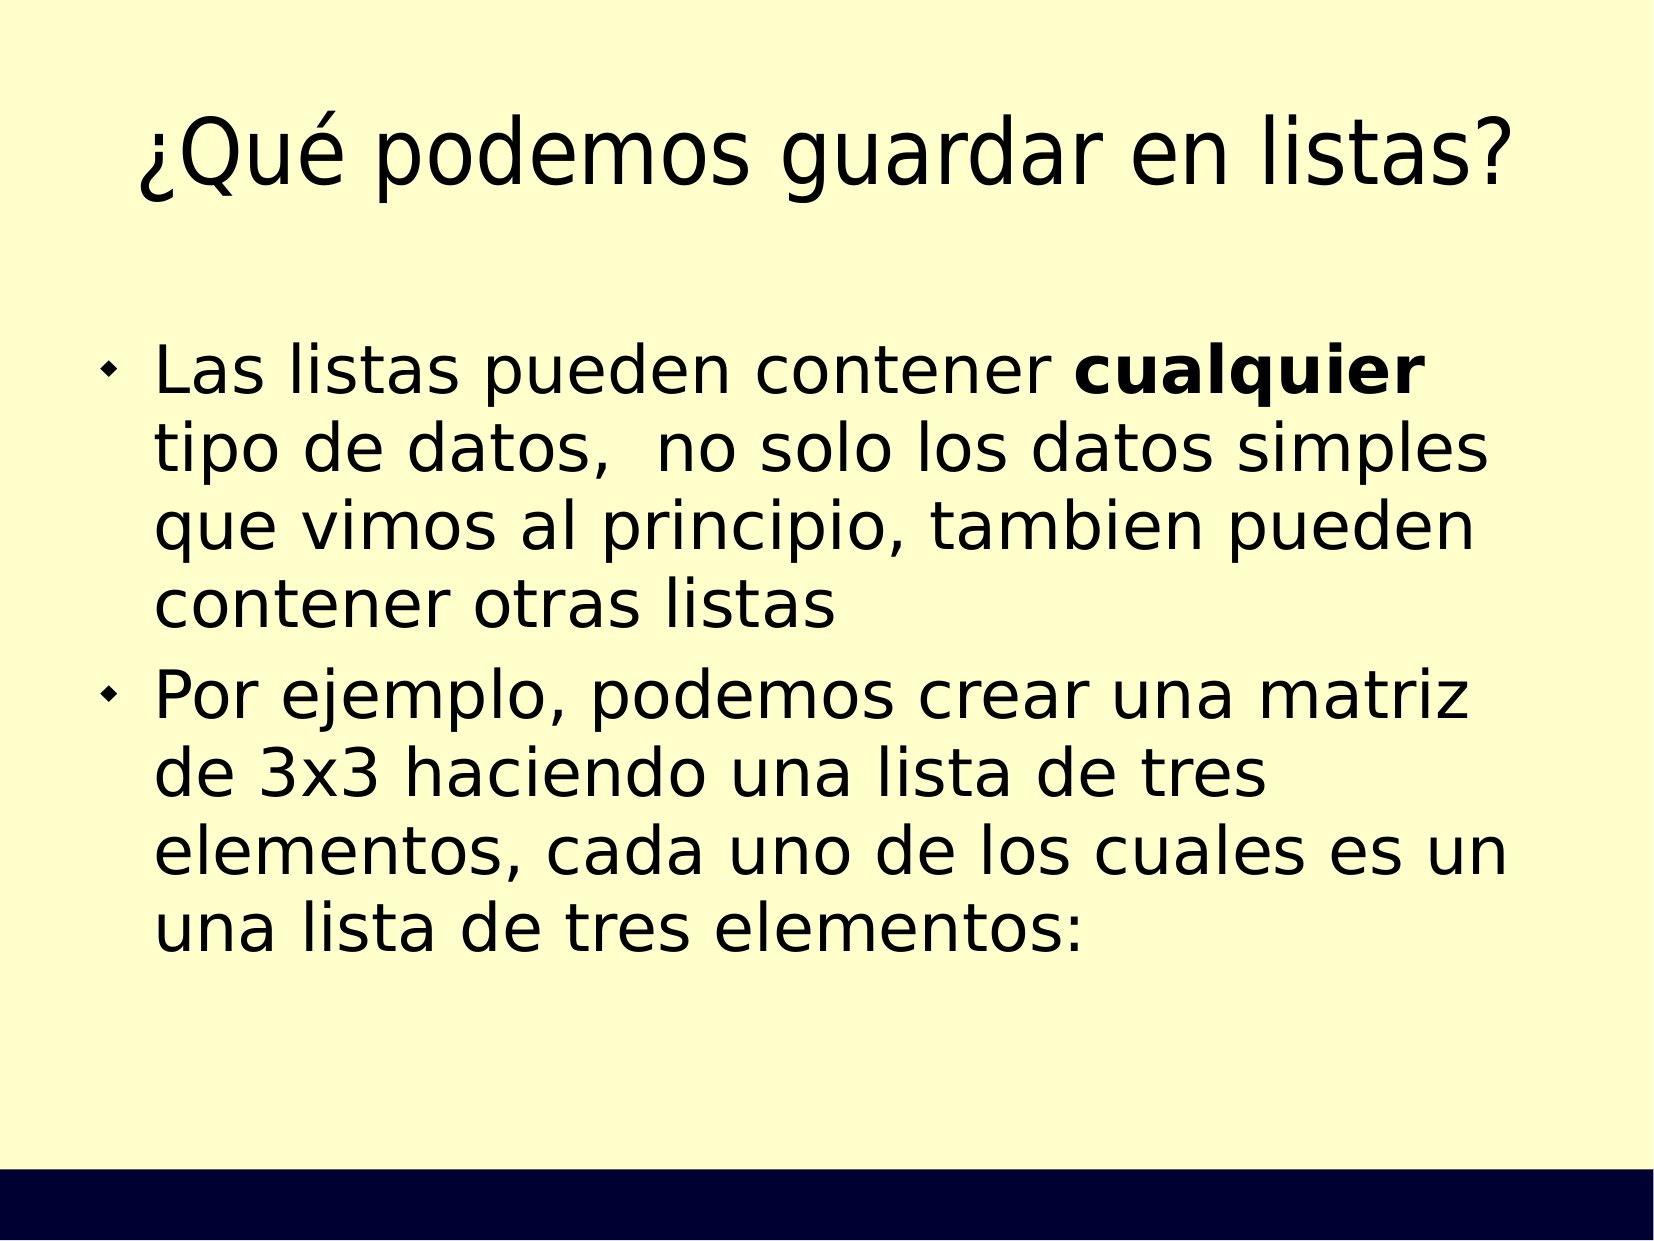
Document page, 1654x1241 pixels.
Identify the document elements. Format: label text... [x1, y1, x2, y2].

list Las listas pueden contener cualquier tipo de datos, no solo los datos simples que vimos al principio, tambien pueden contener otras listas Por ejemplo, podemos crear una matriz de 3x3 haciendo una lista de tres elementos, cada uno de los cuales es un una lista de tres elementos: [82, 290, 1538, 1010]
title ¿Qué podemos guardar en listas? [82, 49, 1571, 257]
